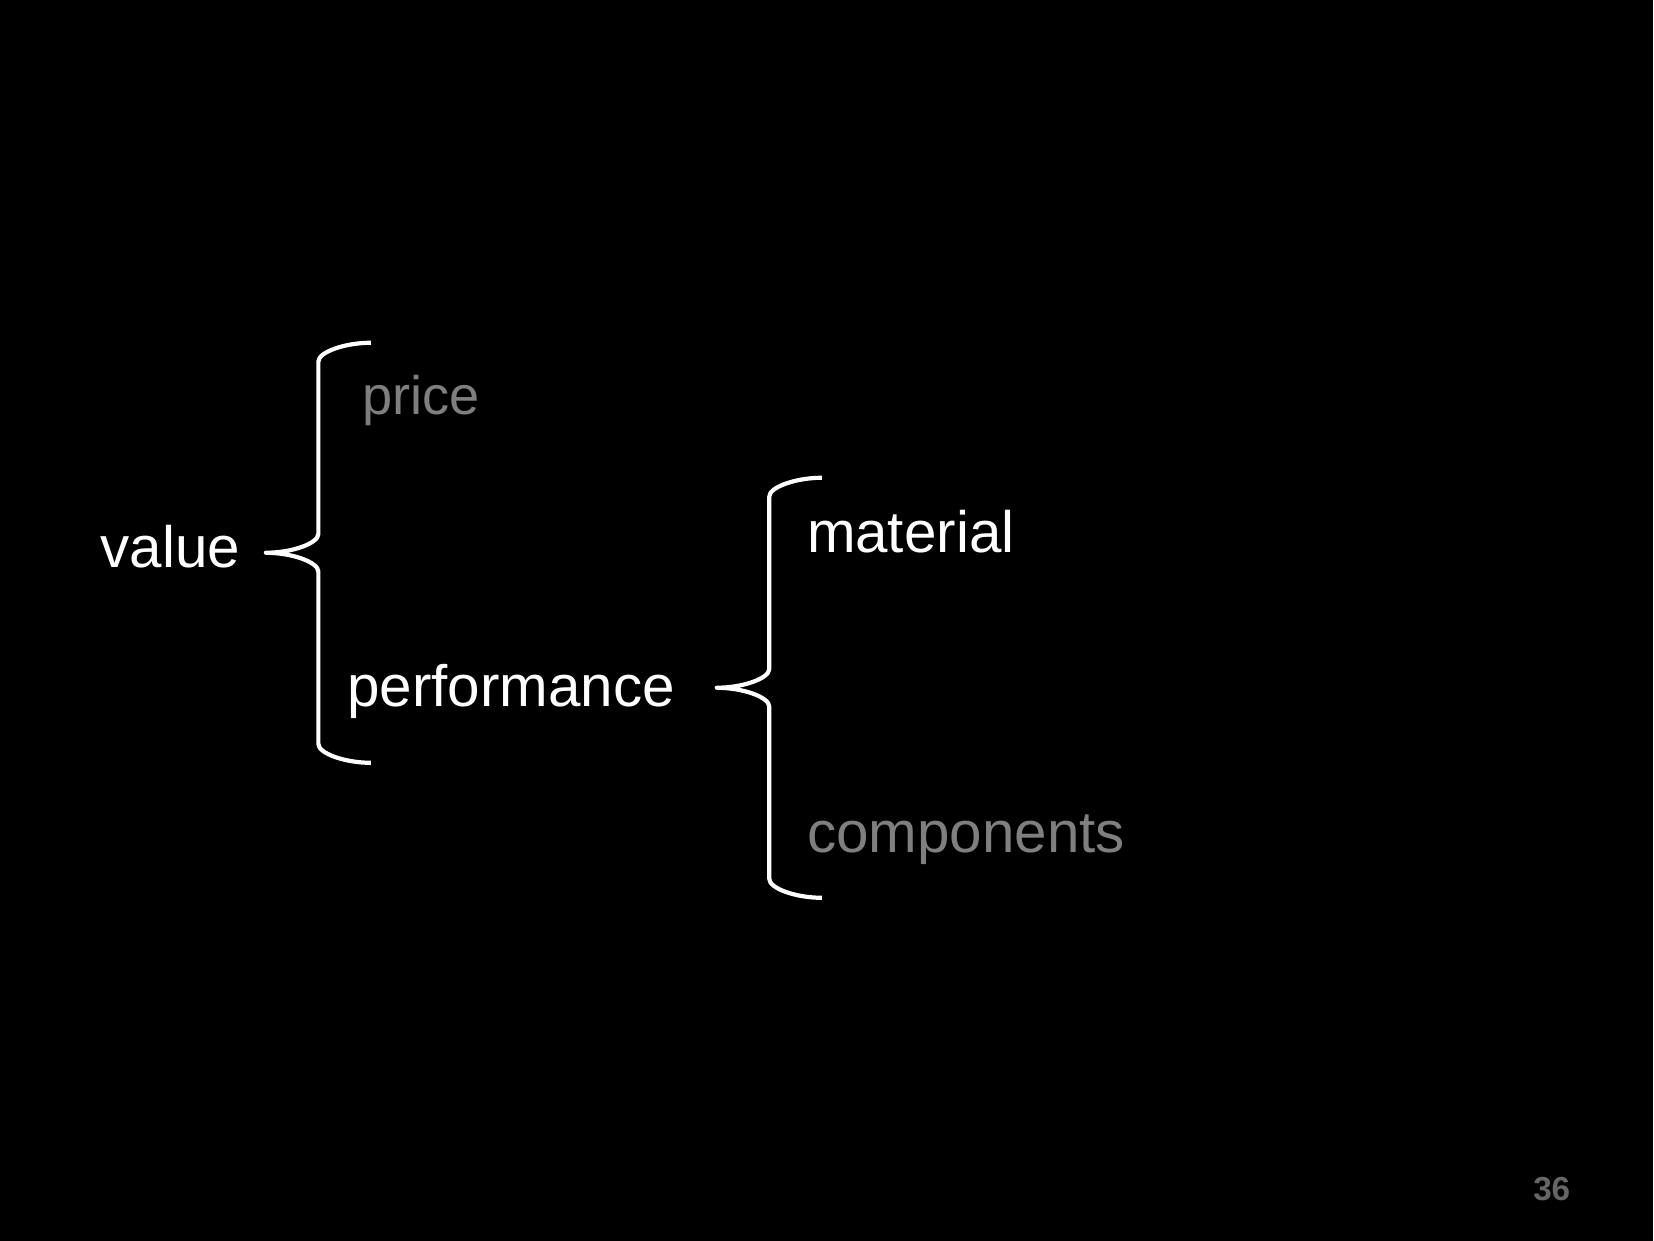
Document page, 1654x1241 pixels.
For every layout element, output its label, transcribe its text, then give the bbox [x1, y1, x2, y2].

text_box material [792, 492, 1198, 595]
text_box price [347, 357, 663, 434]
text_box [346, 360, 512, 436]
text_box components [792, 792, 1198, 895]
text_box value [85, 507, 281, 588]
text_box performance [332, 645, 738, 748]
text_box [796, 795, 1142, 871]
